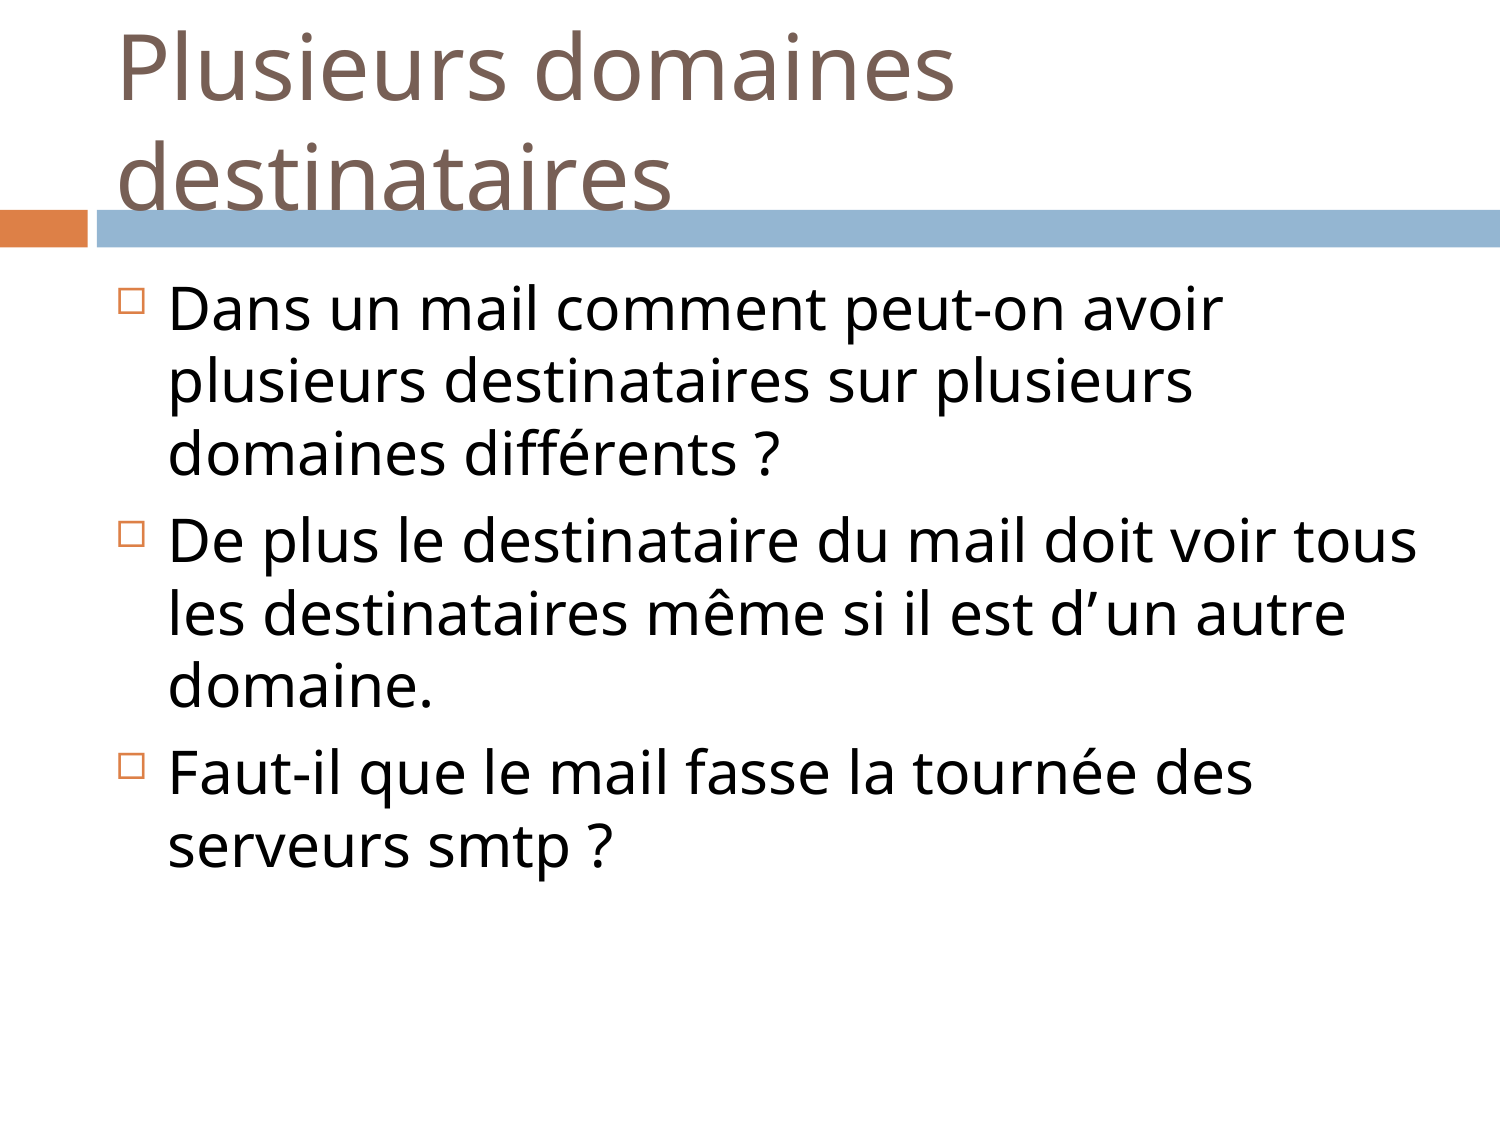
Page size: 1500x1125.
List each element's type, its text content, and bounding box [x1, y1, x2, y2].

list Dans un mail comment peut-on avoir plusieurs destinataires sur plusieurs domaines différents ? De plus le destinataire du mail doit voir tous les destinataires même si il est d’un autre domaine. Faut-il que le mail fasse la tournée des serveurs smtp ? [100, 262, 1438, 1000]
title Plusieurs domaines destinataires [100, 37, 1489, 201]
